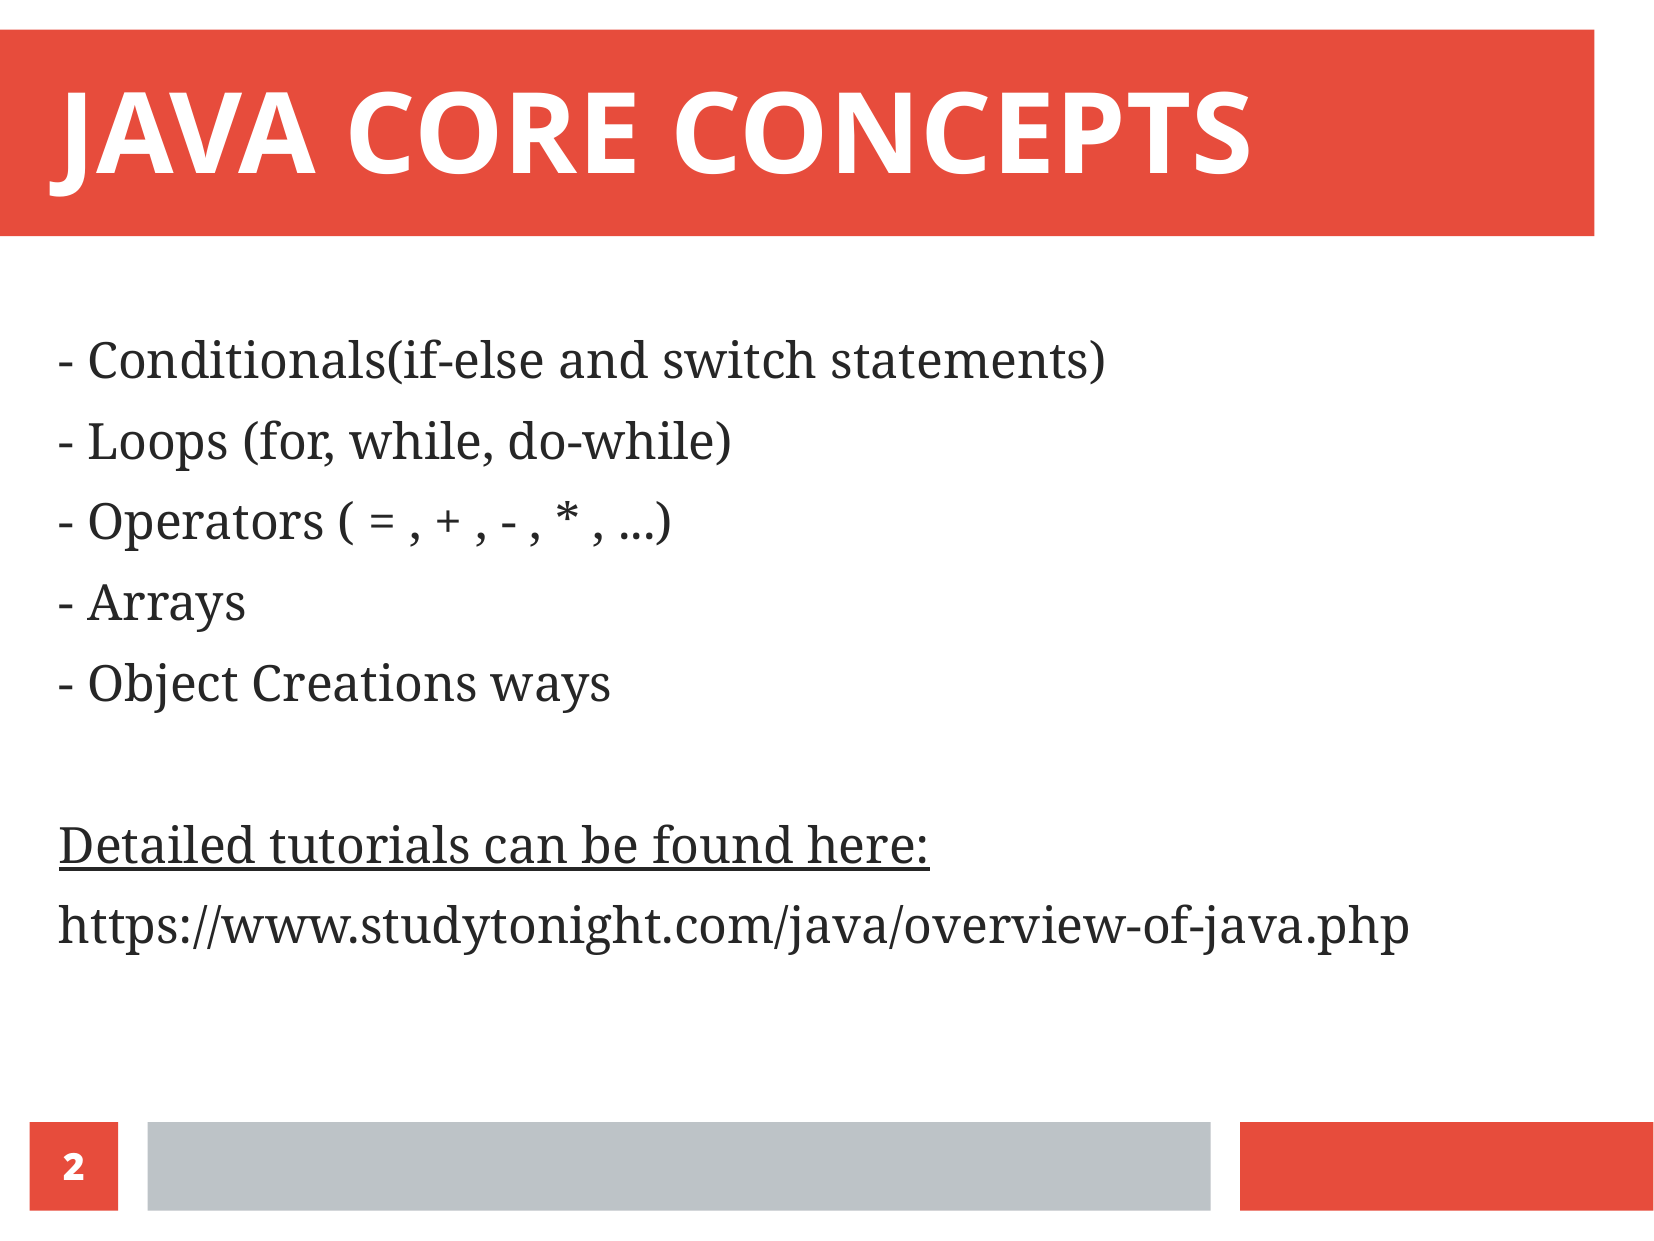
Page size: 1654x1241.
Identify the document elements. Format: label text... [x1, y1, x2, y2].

list - Conditionals(if-else and switch statements) - Loops (for, while, do-while) - Operators ( = , + , - , * , ...) - Arrays - Object Creations ways Detailed tutorials can be found here: https://www.studytonight.com/java/overview-of-java.php [59, 324, 1565, 1093]
title JAVA CORE CONCEPTS [59, 59, 1595, 207]
